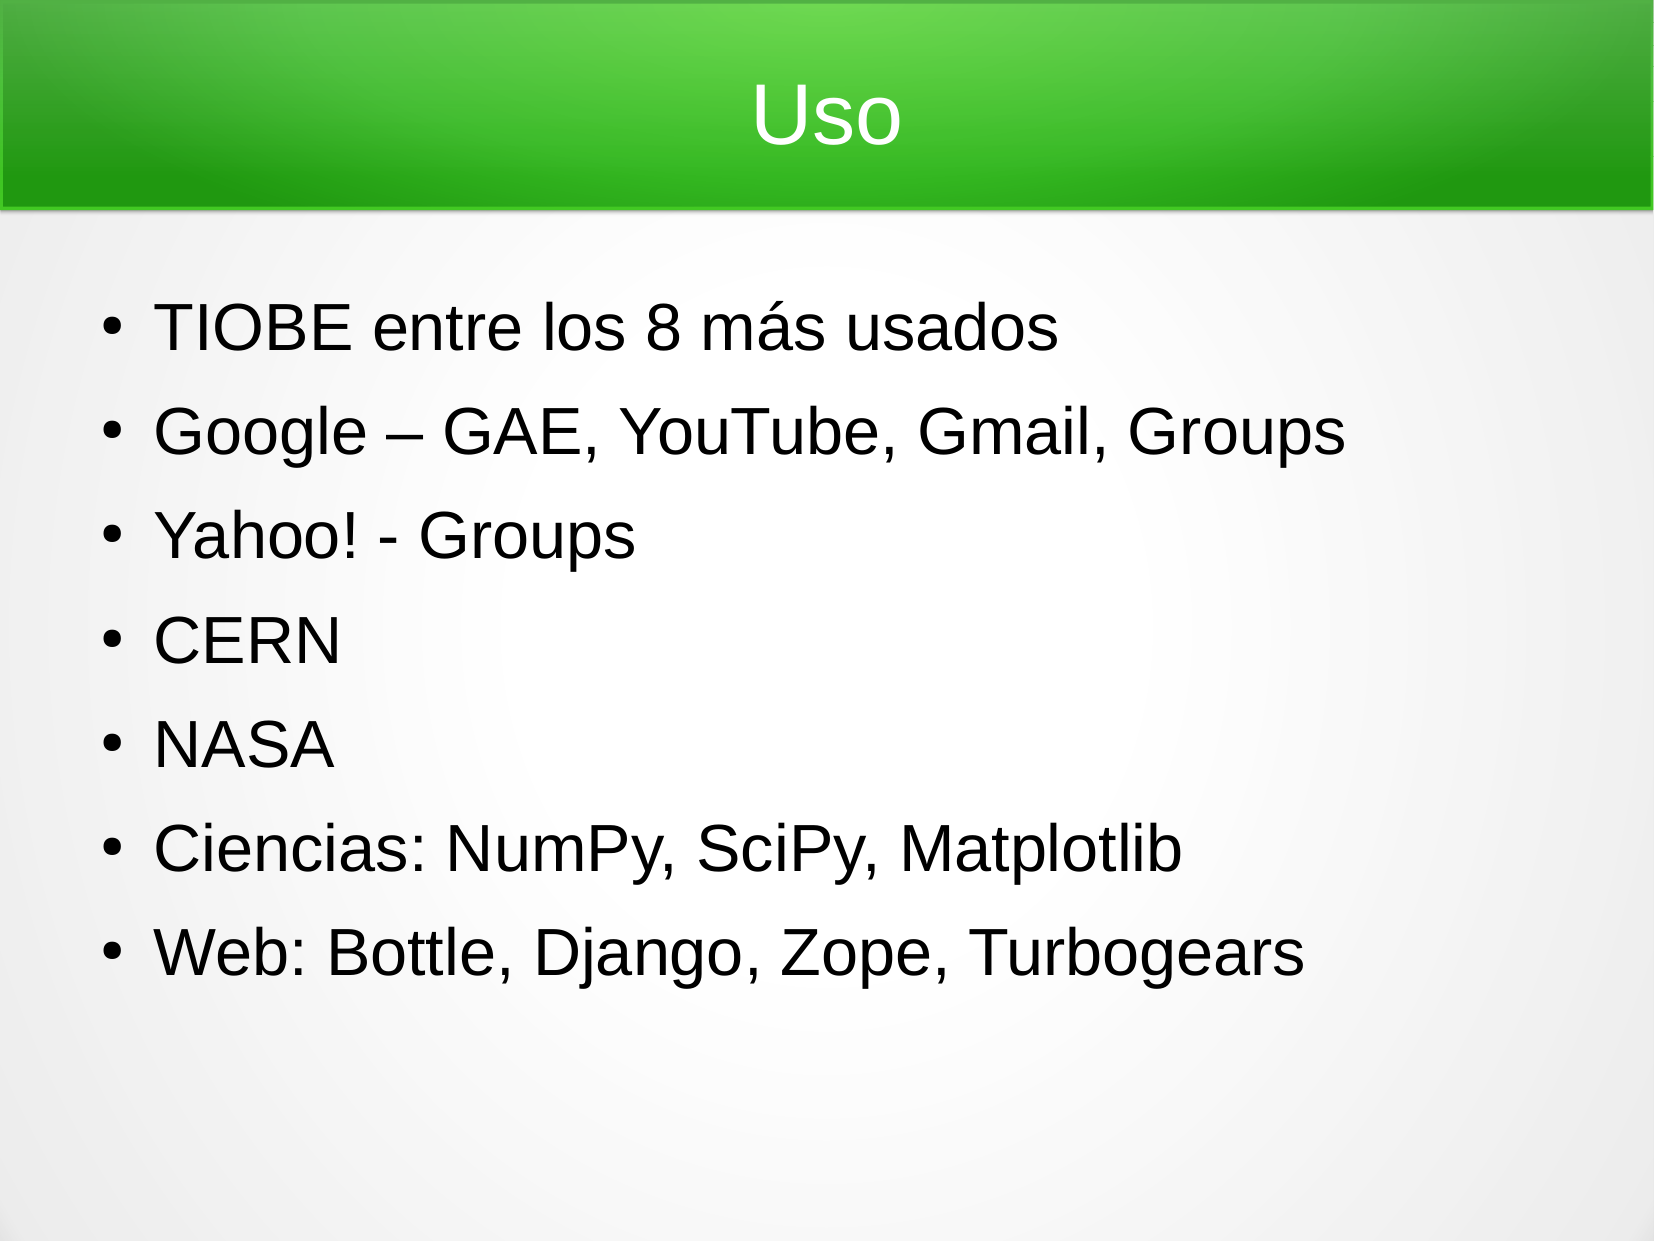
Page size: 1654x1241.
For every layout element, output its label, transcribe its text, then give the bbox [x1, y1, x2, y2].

list TIOBE entre los 8 más usados Google – GAE, YouTube, Gmail, Groups Yahoo! - Groups CERN NASA Ciencias: NumPy, SciPy, Matplotlib Web: Bottle, Django, Zope, Turbogears [82, 290, 1538, 1010]
title Uso [82, 49, 1571, 179]
